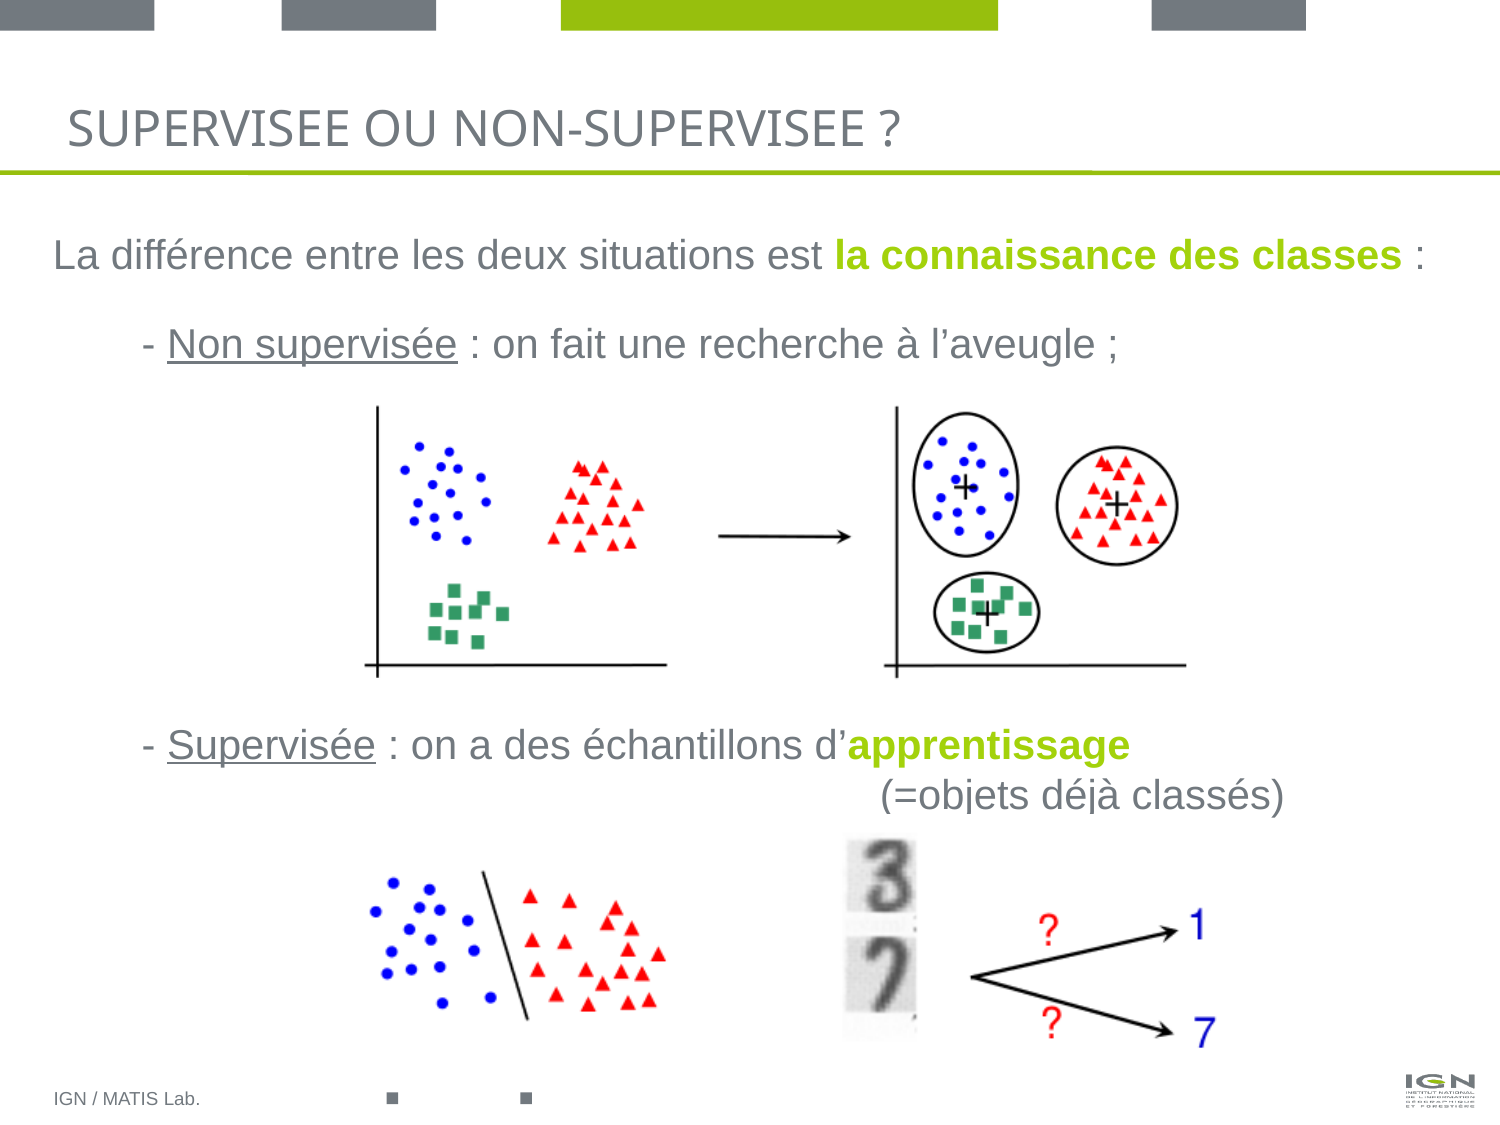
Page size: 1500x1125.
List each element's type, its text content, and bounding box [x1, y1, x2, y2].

picture [357, 377, 1229, 709]
text_box SUPERVISEE OU NON-SUPERVISEE ? [53, 80, 1425, 173]
picture [1404, 1074, 1475, 1108]
text_box IGN / MATIS Lab. [38, 1067, 514, 1125]
picture [342, 814, 1248, 1070]
text_box - Non supervisée : on fait une recherche à l’aveugle ; - Supervisée : on a des échantillons d’apprentissage (=objets déjà classés) [53, 284, 1500, 775]
text_box La différence entre les deux situations est la connaissance des classes : [38, 220, 1500, 284]
